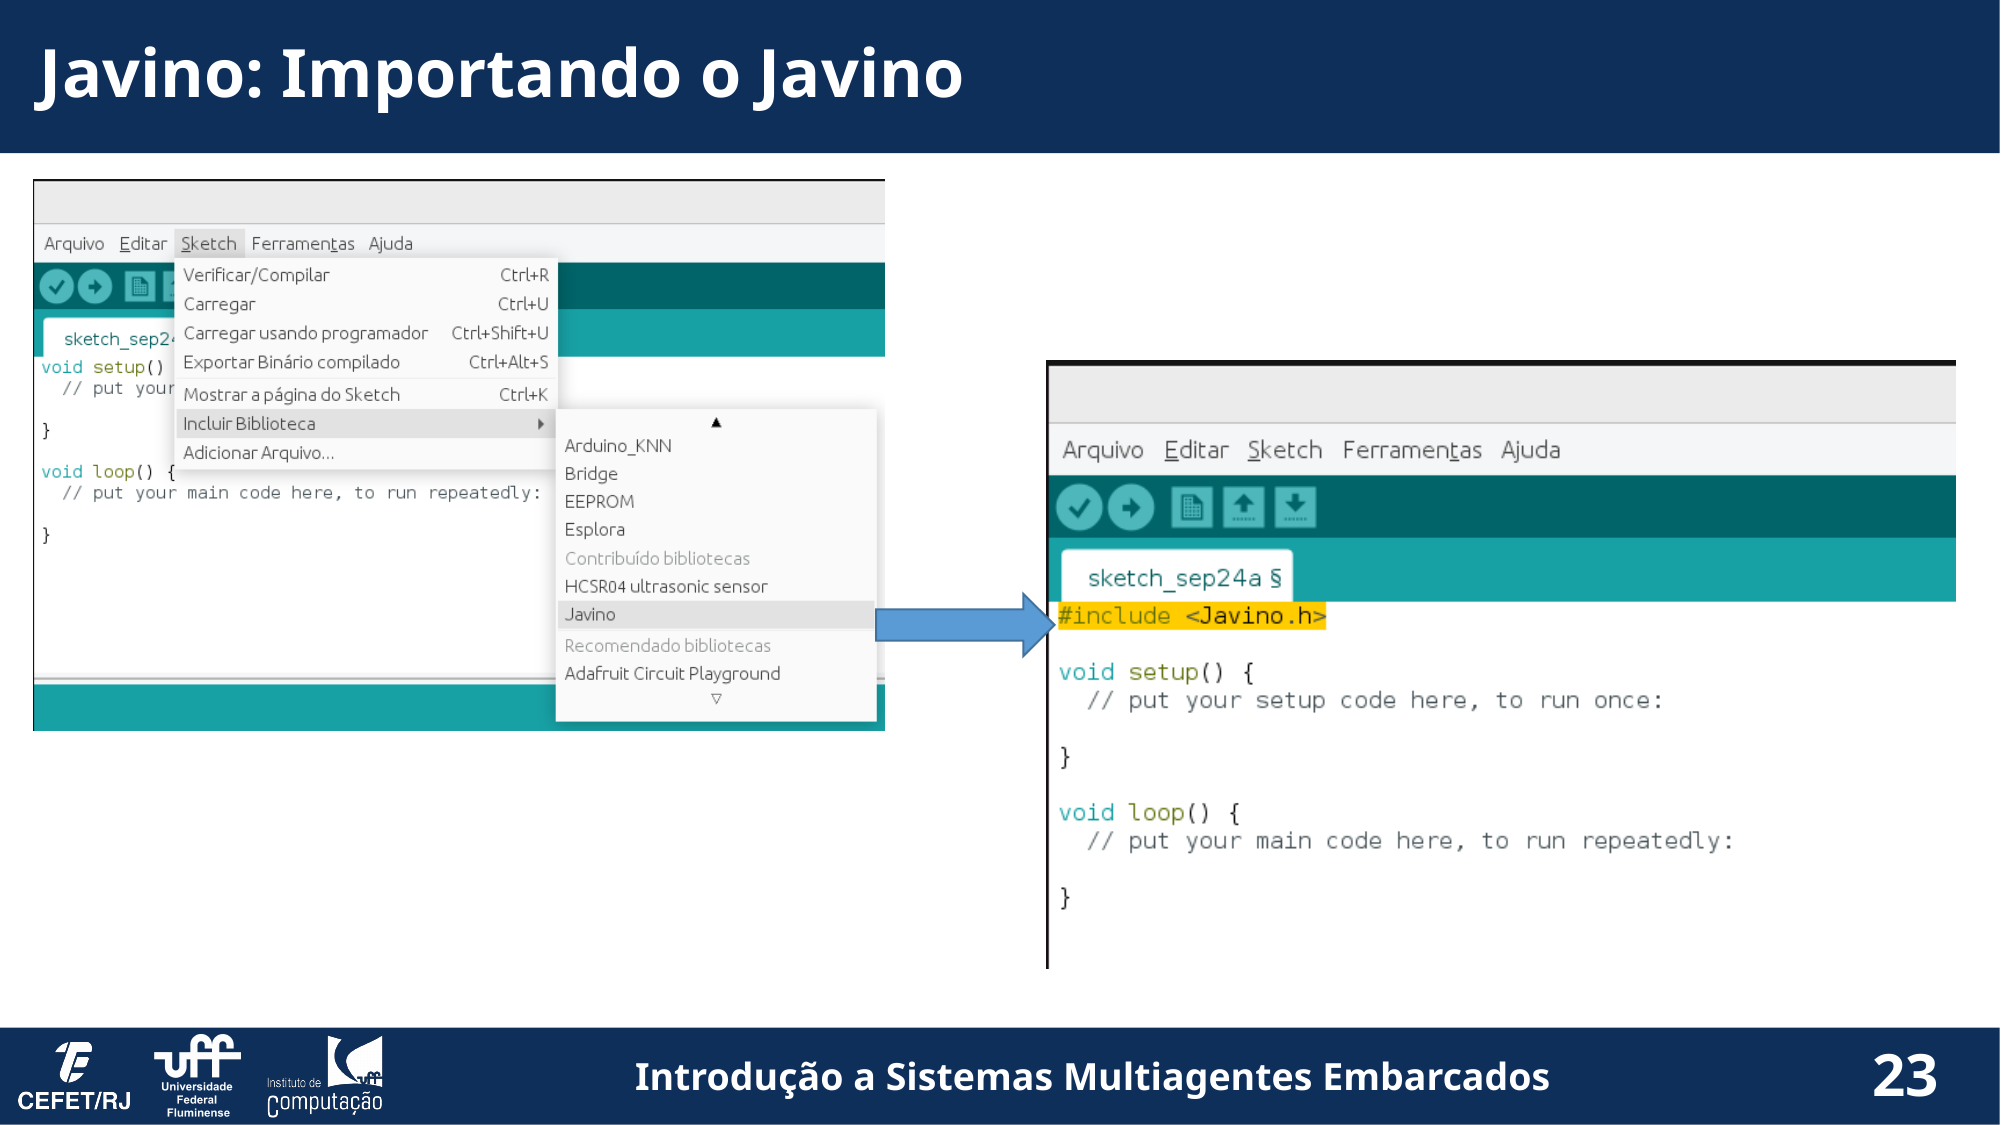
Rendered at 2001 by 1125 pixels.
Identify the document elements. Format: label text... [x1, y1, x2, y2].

picture [265, 1033, 384, 1118]
picture [1046, 360, 1956, 969]
picture [153, 1033, 242, 1122]
picture [18, 1021, 130, 1125]
text_box [876, 593, 1055, 657]
picture [33, 179, 885, 731]
text_box Javino: Importando o Javino [25, 23, 2000, 119]
